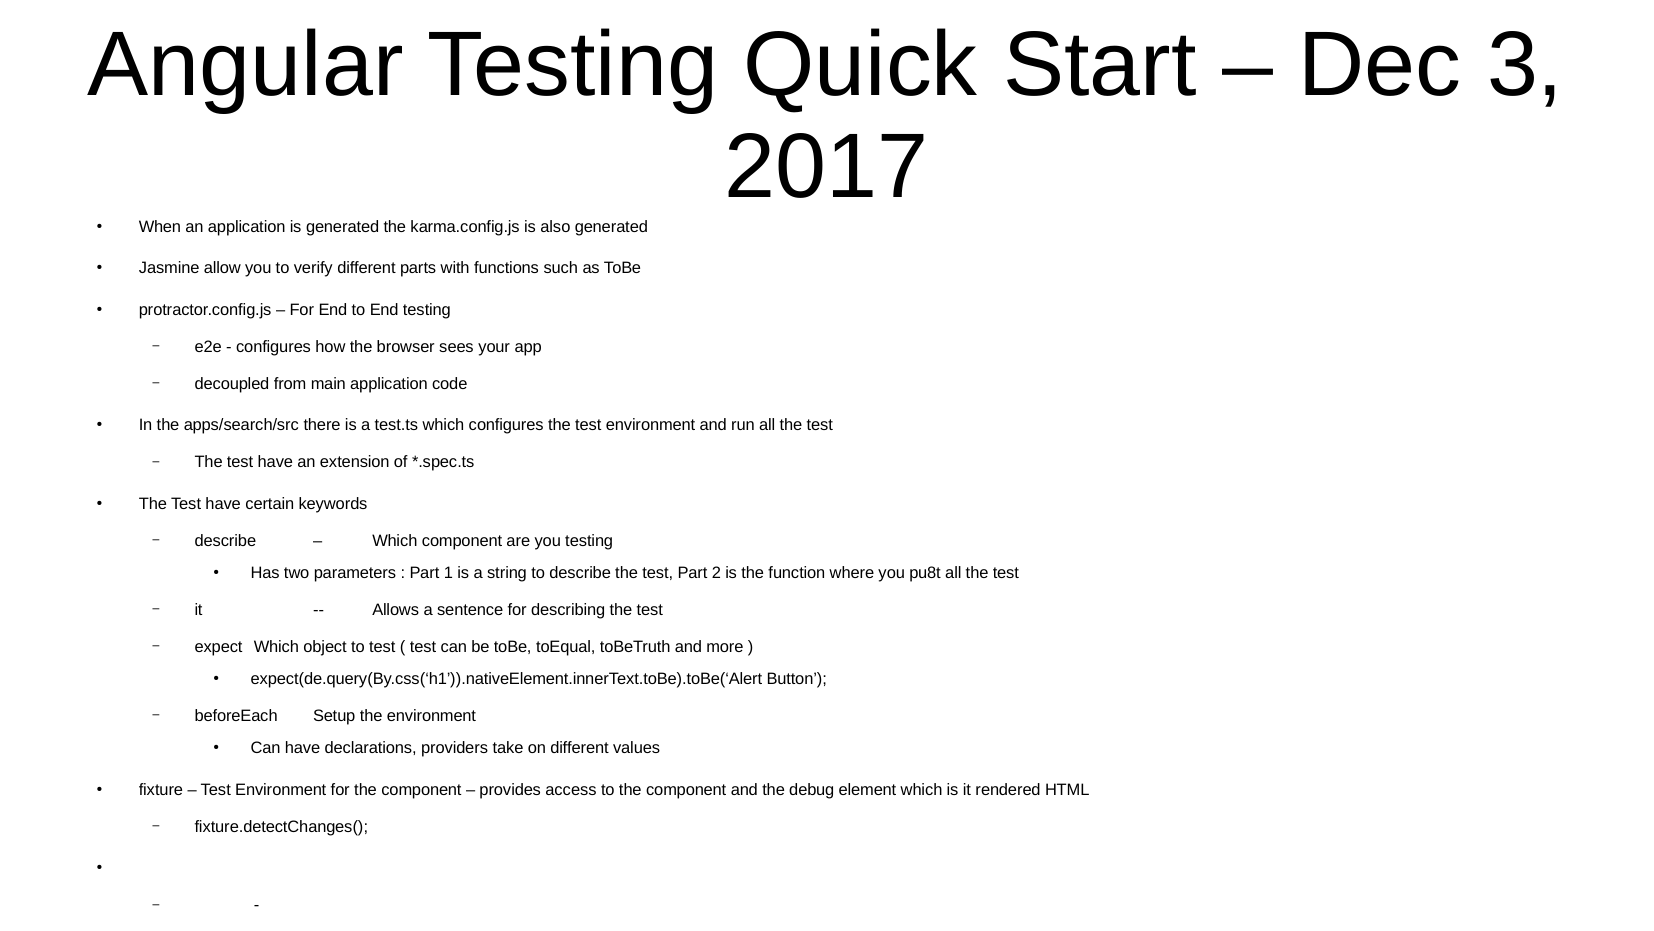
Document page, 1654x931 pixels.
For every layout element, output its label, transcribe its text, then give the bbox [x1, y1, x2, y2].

list When an application is generated the karma.config.js is also generated Jasmine allow you to verify different parts with functions such as ToBe protractor.config.js – For End to End testing e2e - configures how the browser sees your app decoupled from main application code In the apps/search/src there is a test.ts which configures the test environment and run all the test The test have an extension of *.spec.ts The Test have certain keywords describe – Which component are you testing Has two parameters : Part 1 is a string to describe the test, Part 2 is the function where you pu8t all the test it -- Allows a sentence for describing the test expect Which object to test ( test can be toBe, toEqual, toBeTruth and more ) expect(de.query(By.css(‘h1’)).nativeElement.innerText.toBe).toBe(‘Alert Button’); beforeEach Setup the environment Can have declarations, providers take on different values fixture – Test Environment for the component – provides access to the component and the debug element which is it rendered HTML fixture.detectChanges(); - [82, 217, 1636, 916]
title Angular Testing Quick Start – Dec 3, 2017 [82, 12, 1571, 217]
